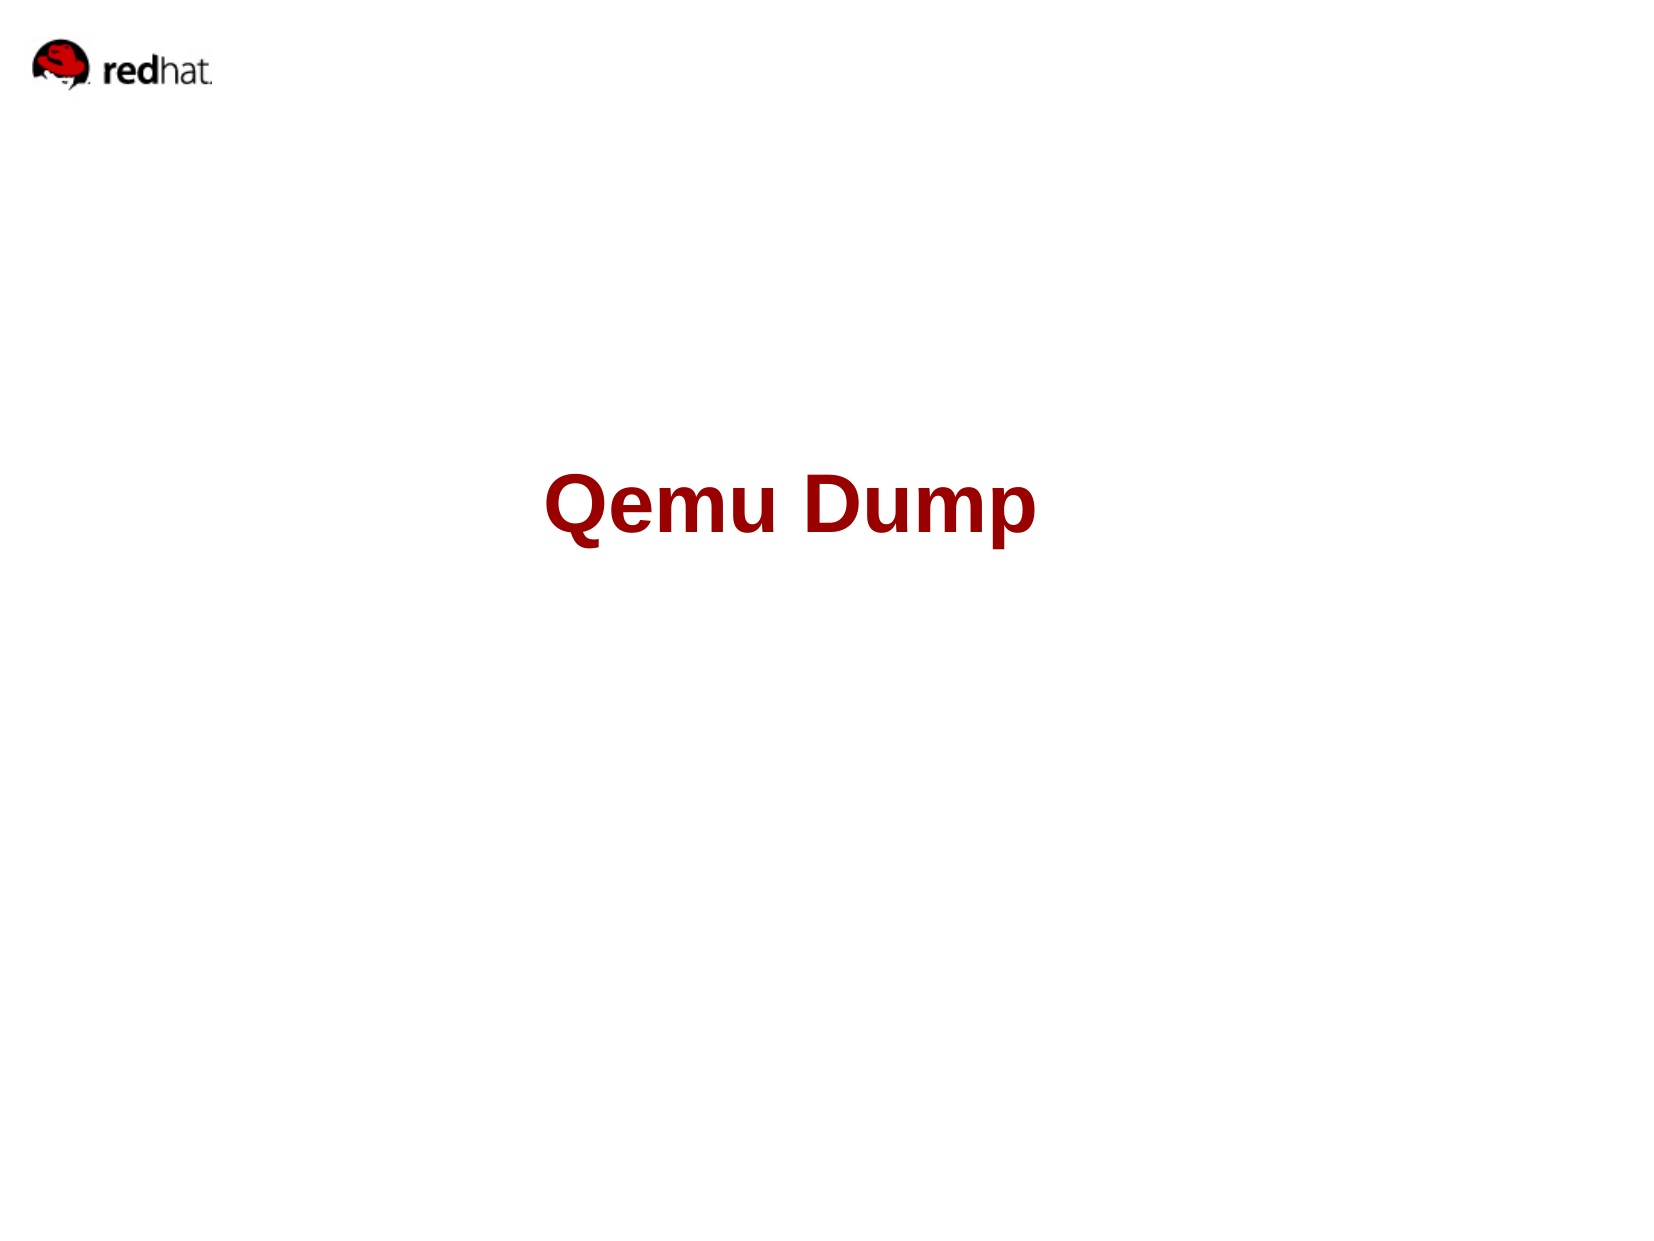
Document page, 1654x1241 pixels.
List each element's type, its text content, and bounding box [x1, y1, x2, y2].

picture [31, 37, 212, 98]
text_box Qemu Dump [195, 450, 1358, 571]
